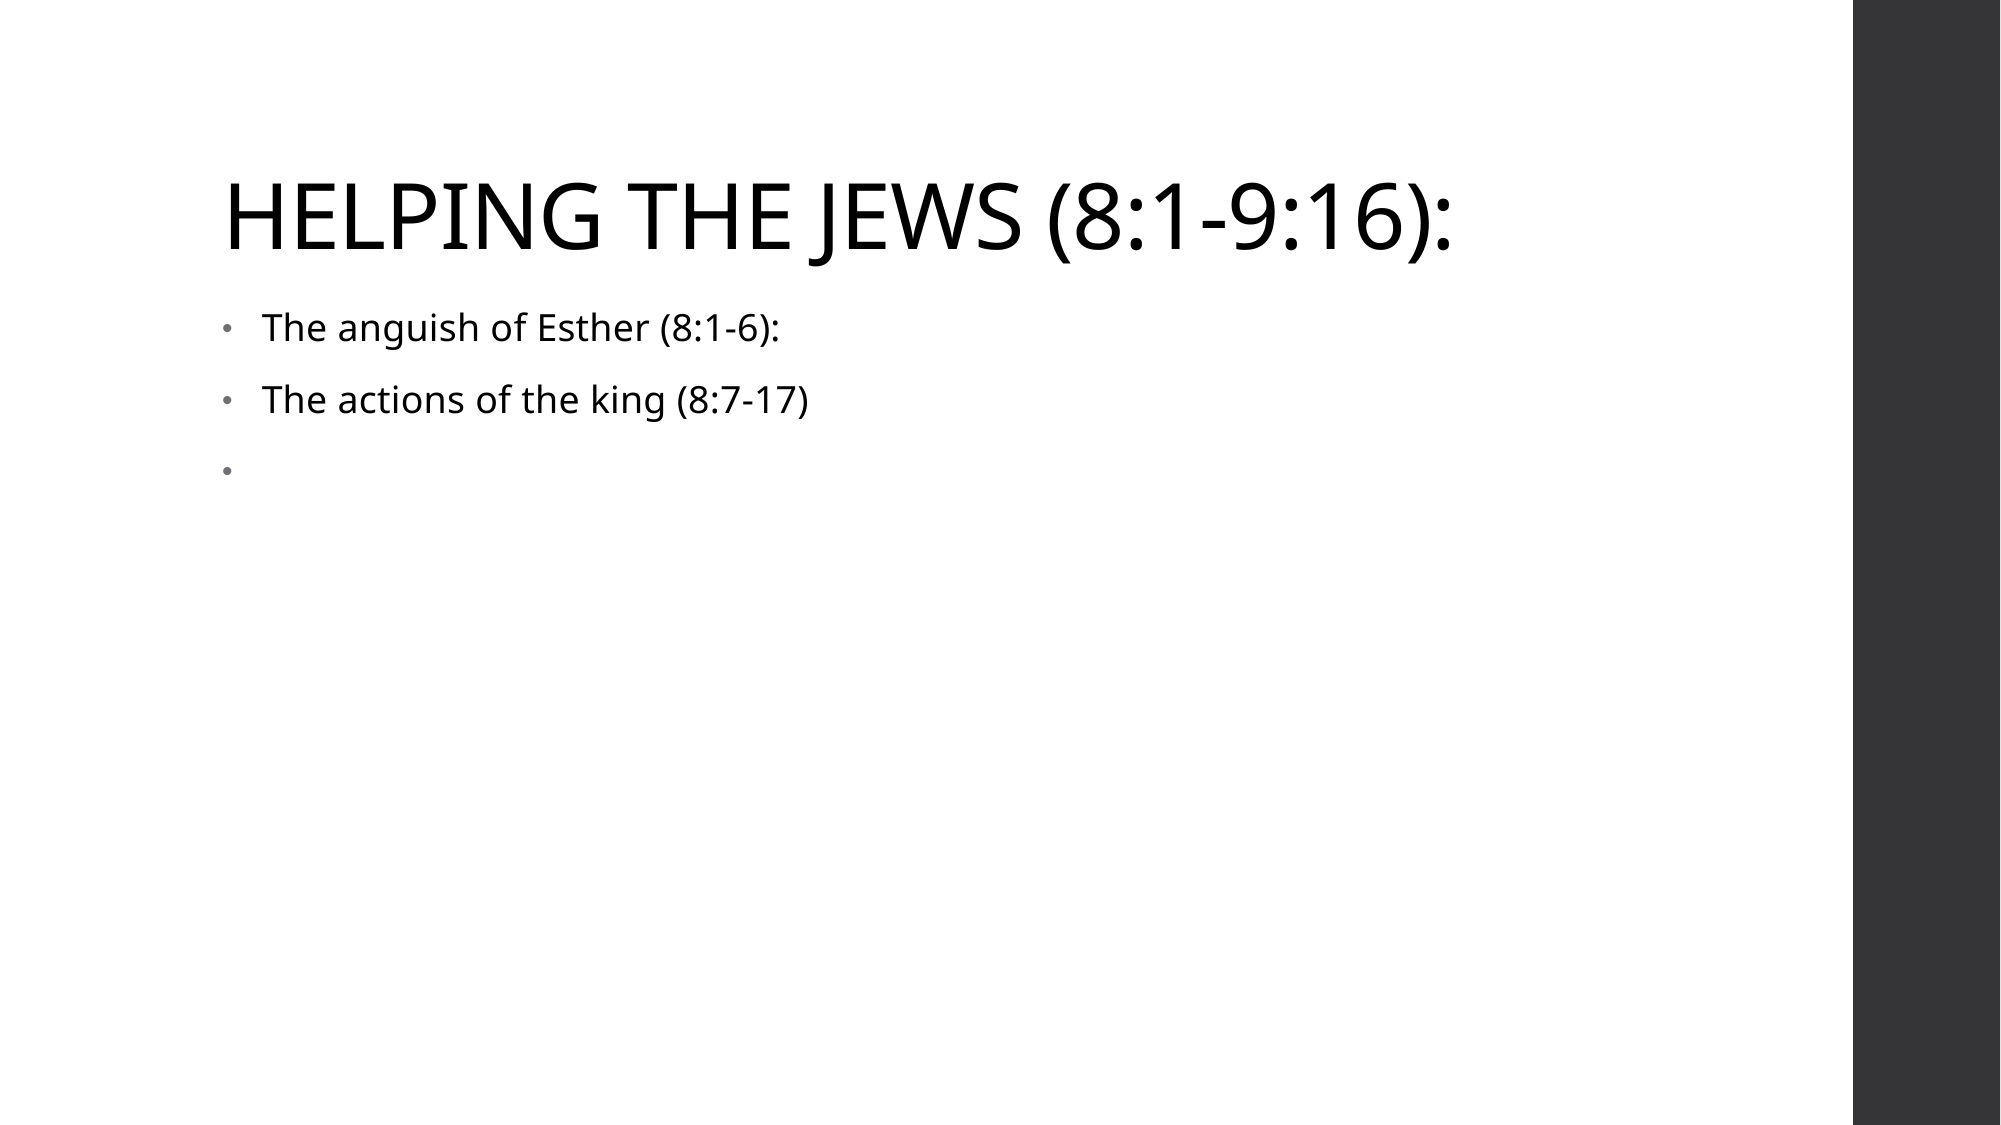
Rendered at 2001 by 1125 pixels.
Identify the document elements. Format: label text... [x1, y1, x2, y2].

title HELPING THE JEWS (8:1-9:16): [206, 60, 1797, 278]
list The anguish of Esther (8:1-6): The actions of the king (8:7-17) [206, 299, 1617, 1014]
